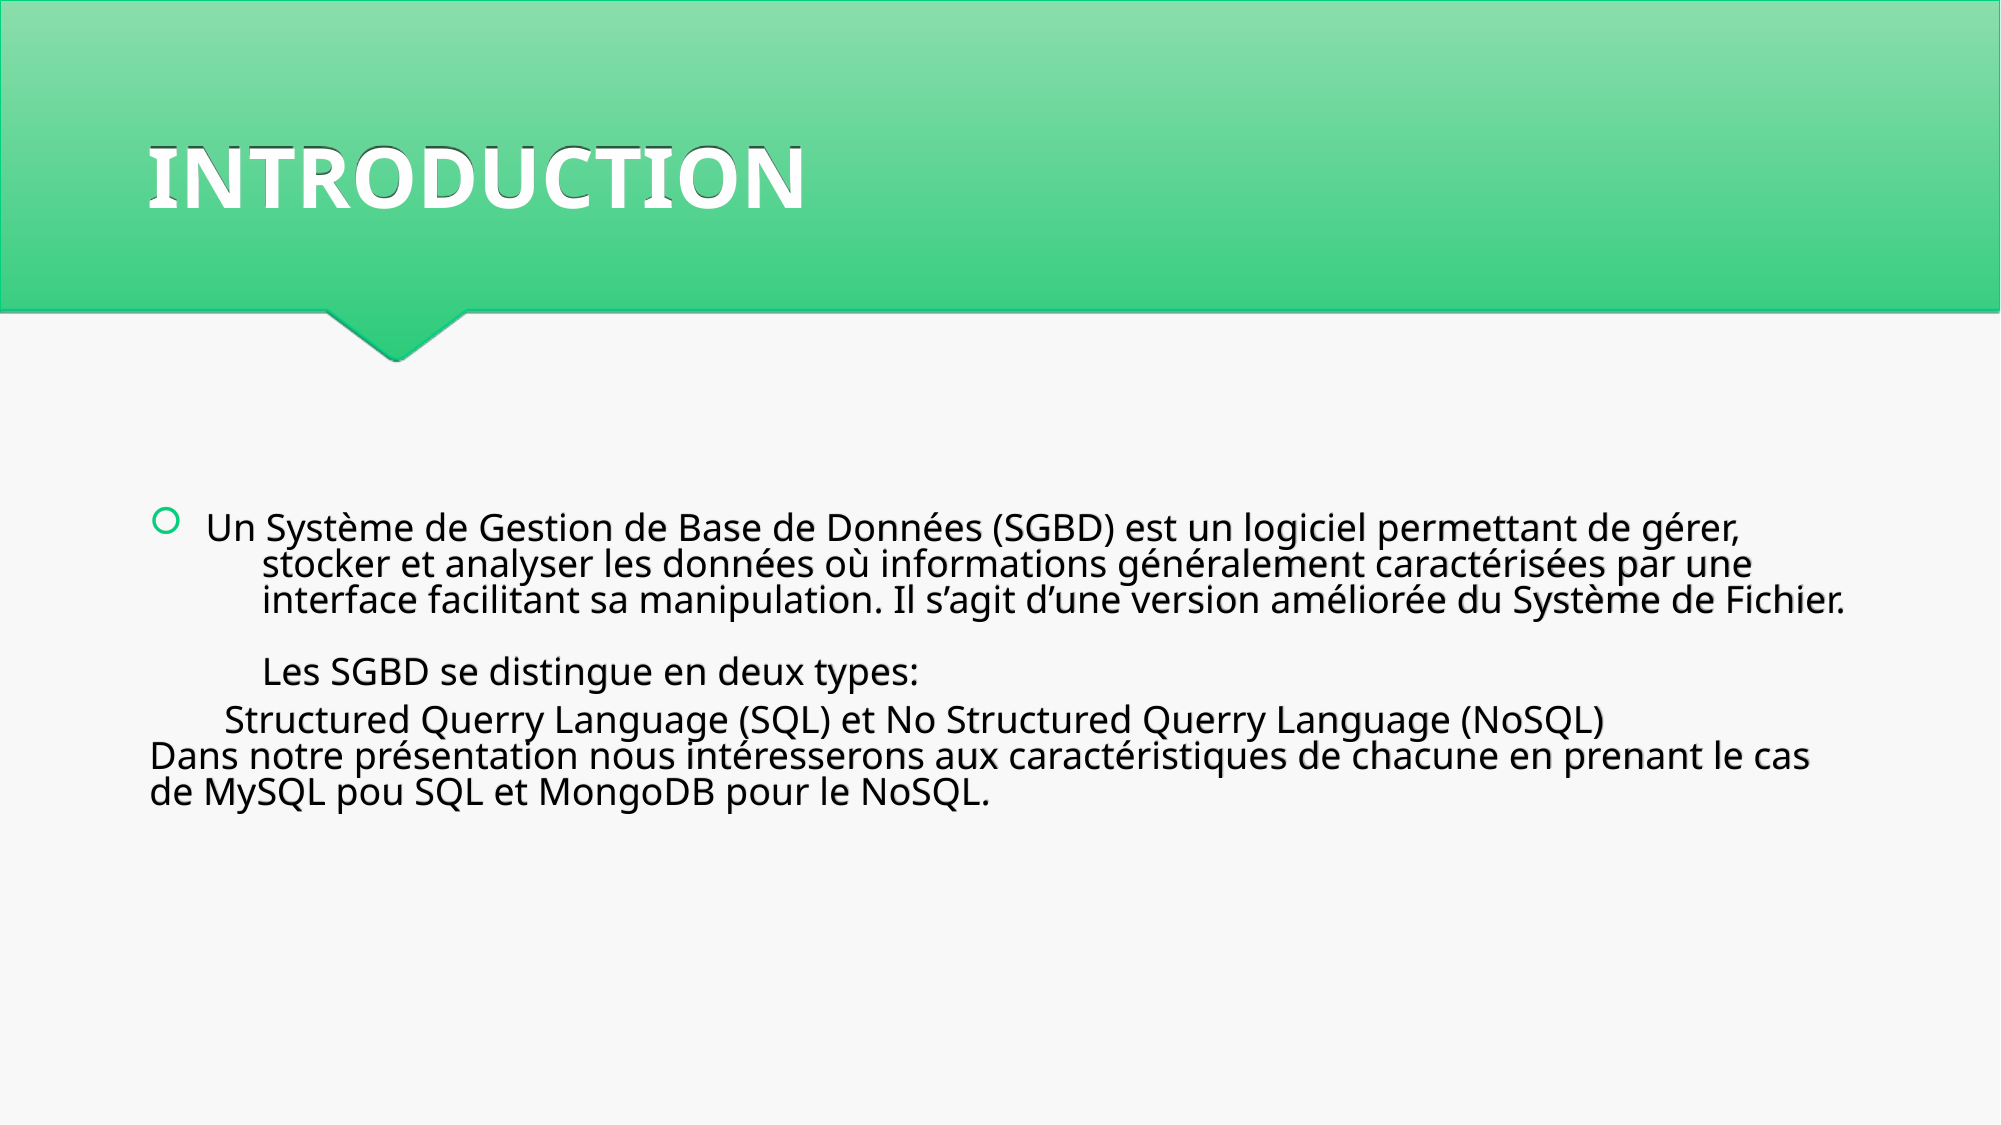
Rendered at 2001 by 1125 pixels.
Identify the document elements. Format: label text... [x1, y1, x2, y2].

title INTRODUCTION [132, 73, 1868, 233]
list Un Système de Gestion de Base de Données (SGBD) est un logiciel permettant de gérer, stocker et analyser les données où informations généralement caractérisées par une interface facilitant sa manipulation. Il s’agit d’une version améliorée du Système de Fichier. Les SGBD se distingue en deux types: Structured Querry Language (SQL) et No Structured Querry Language (NoSQL) Dans notre présentation nous intéresserons aux caractéristiques de chacune en prenant le cas de MySQL pou SQL et MongoDB pour le NoSQL. [134, 364, 1866, 962]
